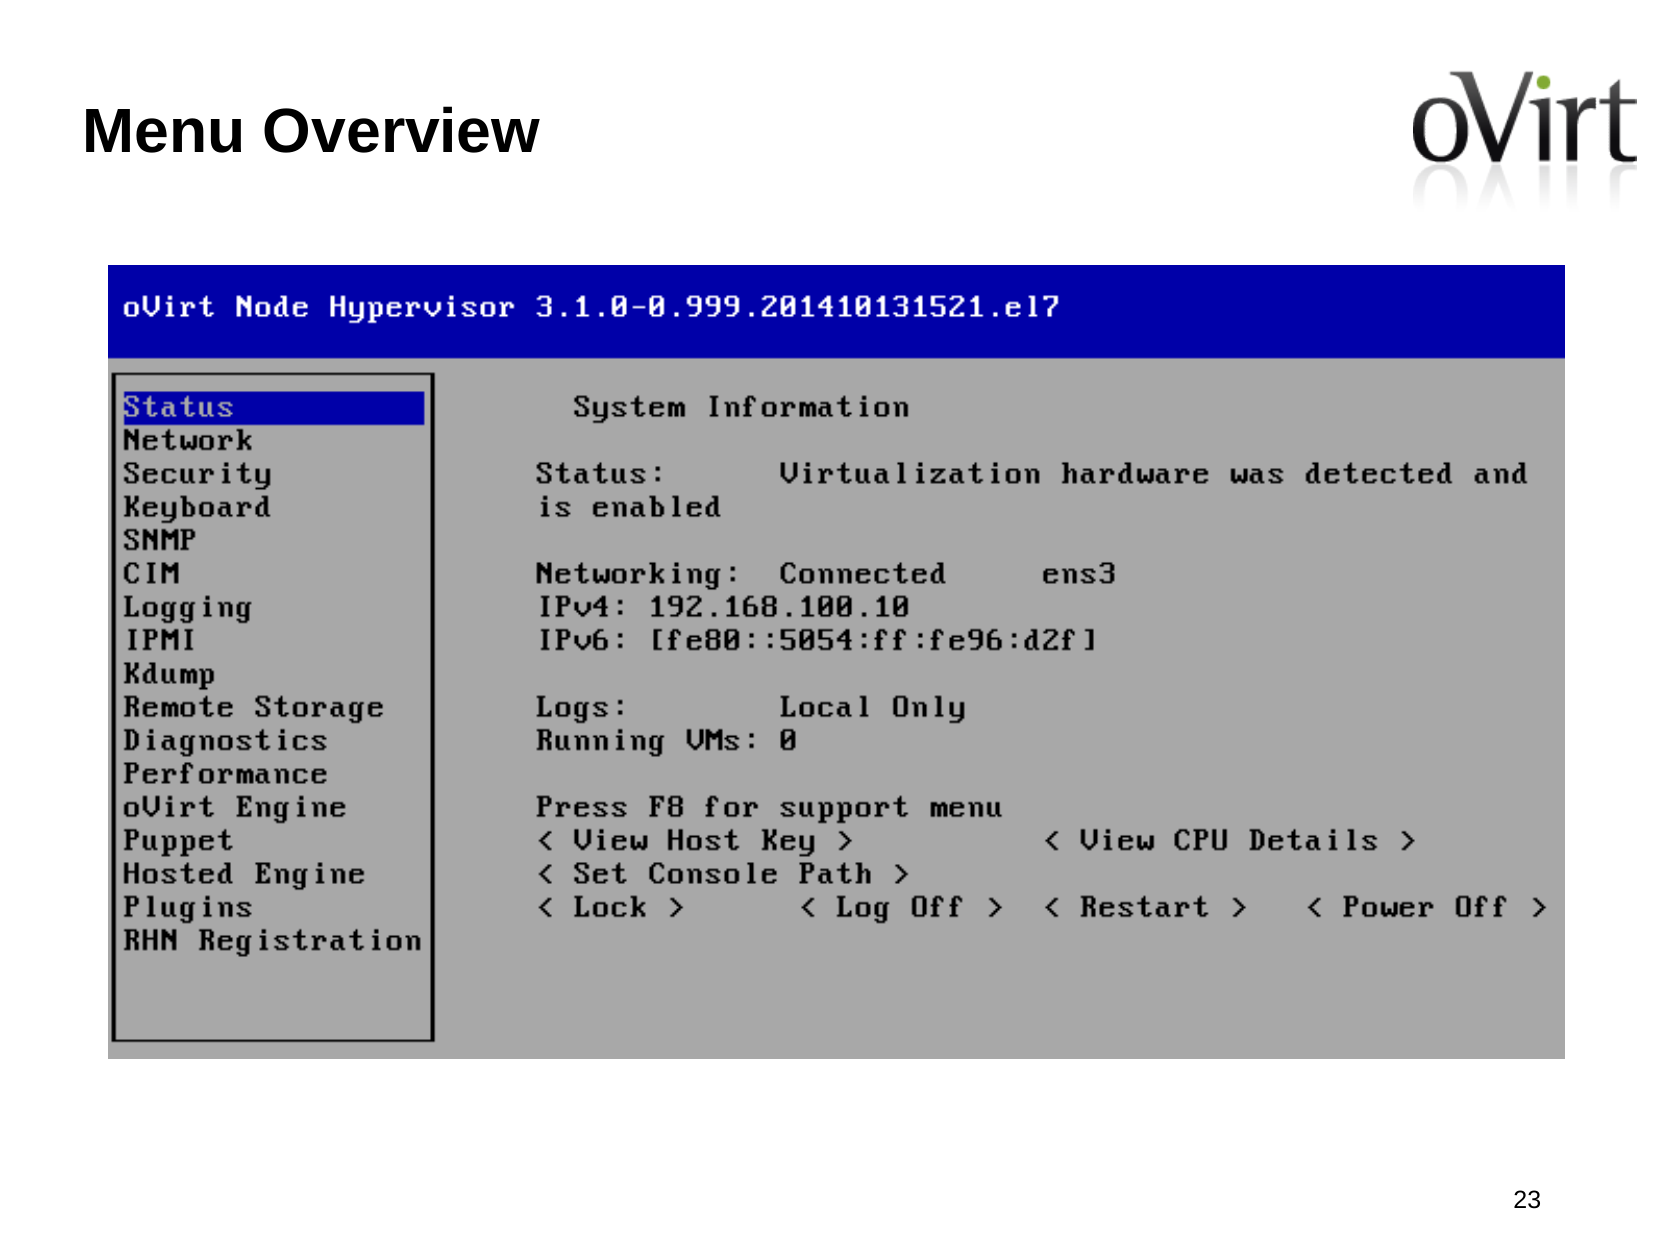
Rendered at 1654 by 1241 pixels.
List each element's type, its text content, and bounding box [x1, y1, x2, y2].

title Menu Overview [82, 37, 1303, 226]
picture [1413, 63, 1637, 212]
picture [108, 265, 1565, 1059]
